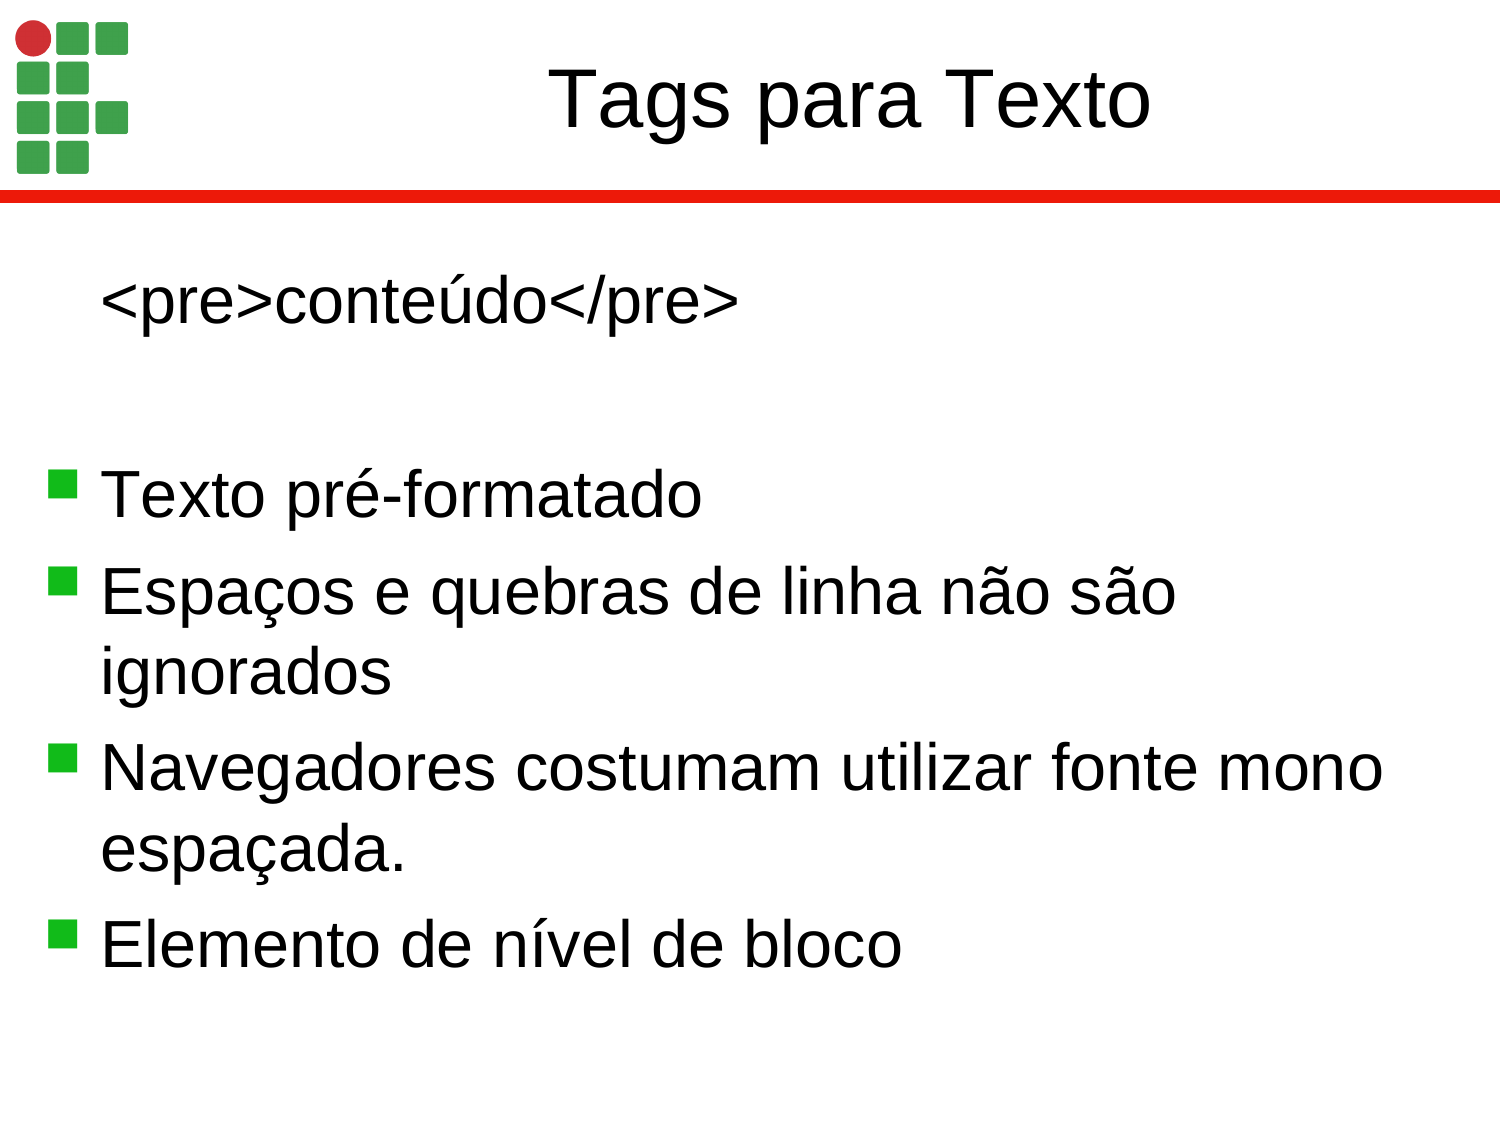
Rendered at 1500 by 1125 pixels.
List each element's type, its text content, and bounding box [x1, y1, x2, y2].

title Tags para Texto [230, 0, 1471, 202]
list <pre>conteúdo</pre> Texto pré-formatado Espaços e quebras de linha não são ignorados Navegadores costumam utilizar fonte mono espaçada. Elemento de nível de bloco [29, 207, 1471, 1087]
picture [14, 16, 130, 178]
